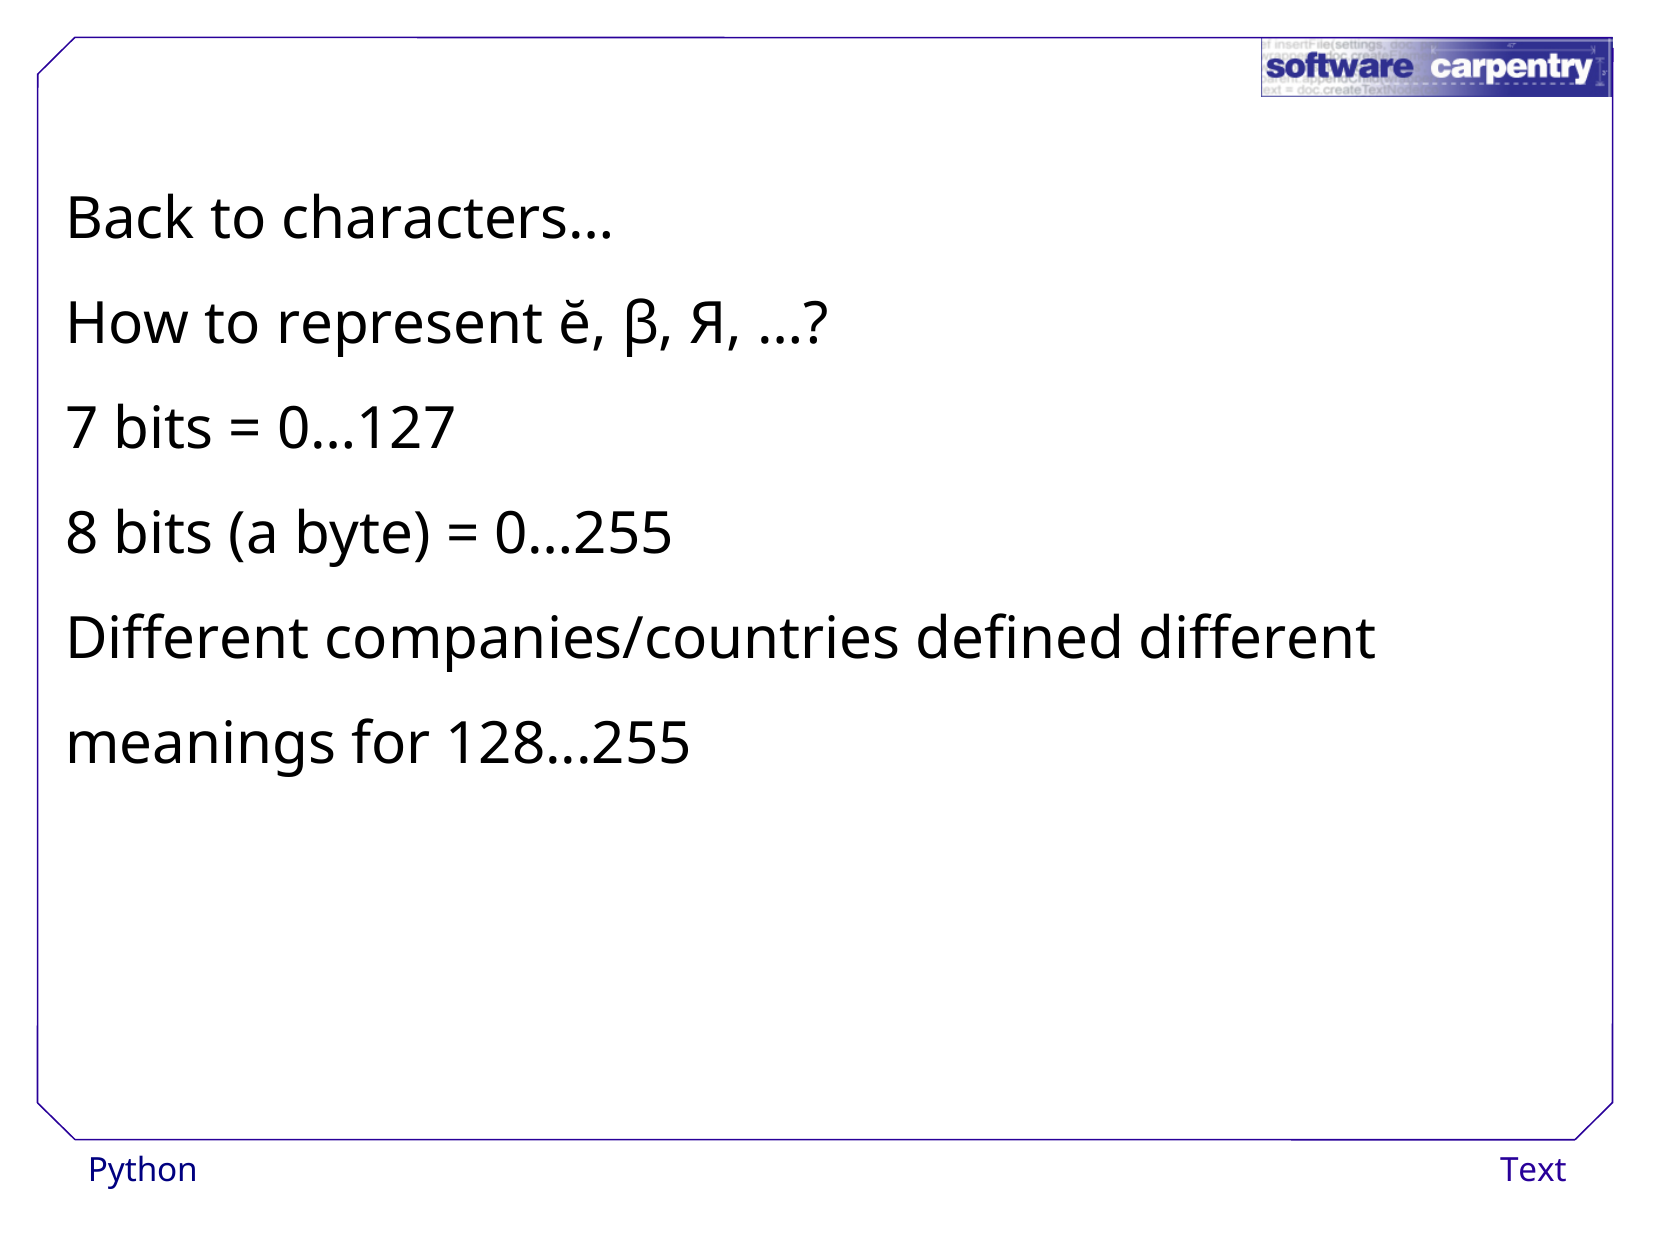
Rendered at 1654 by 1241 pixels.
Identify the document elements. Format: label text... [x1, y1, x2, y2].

picture [1261, 39, 1613, 97]
text_box Back to characters… How to represent ĕ, β, Я, …? 7 bits = 0…127 8 bits (a byte) = 0…255 Different companies/countries defined different meanings for 128...255 [50, 137, 1542, 784]
